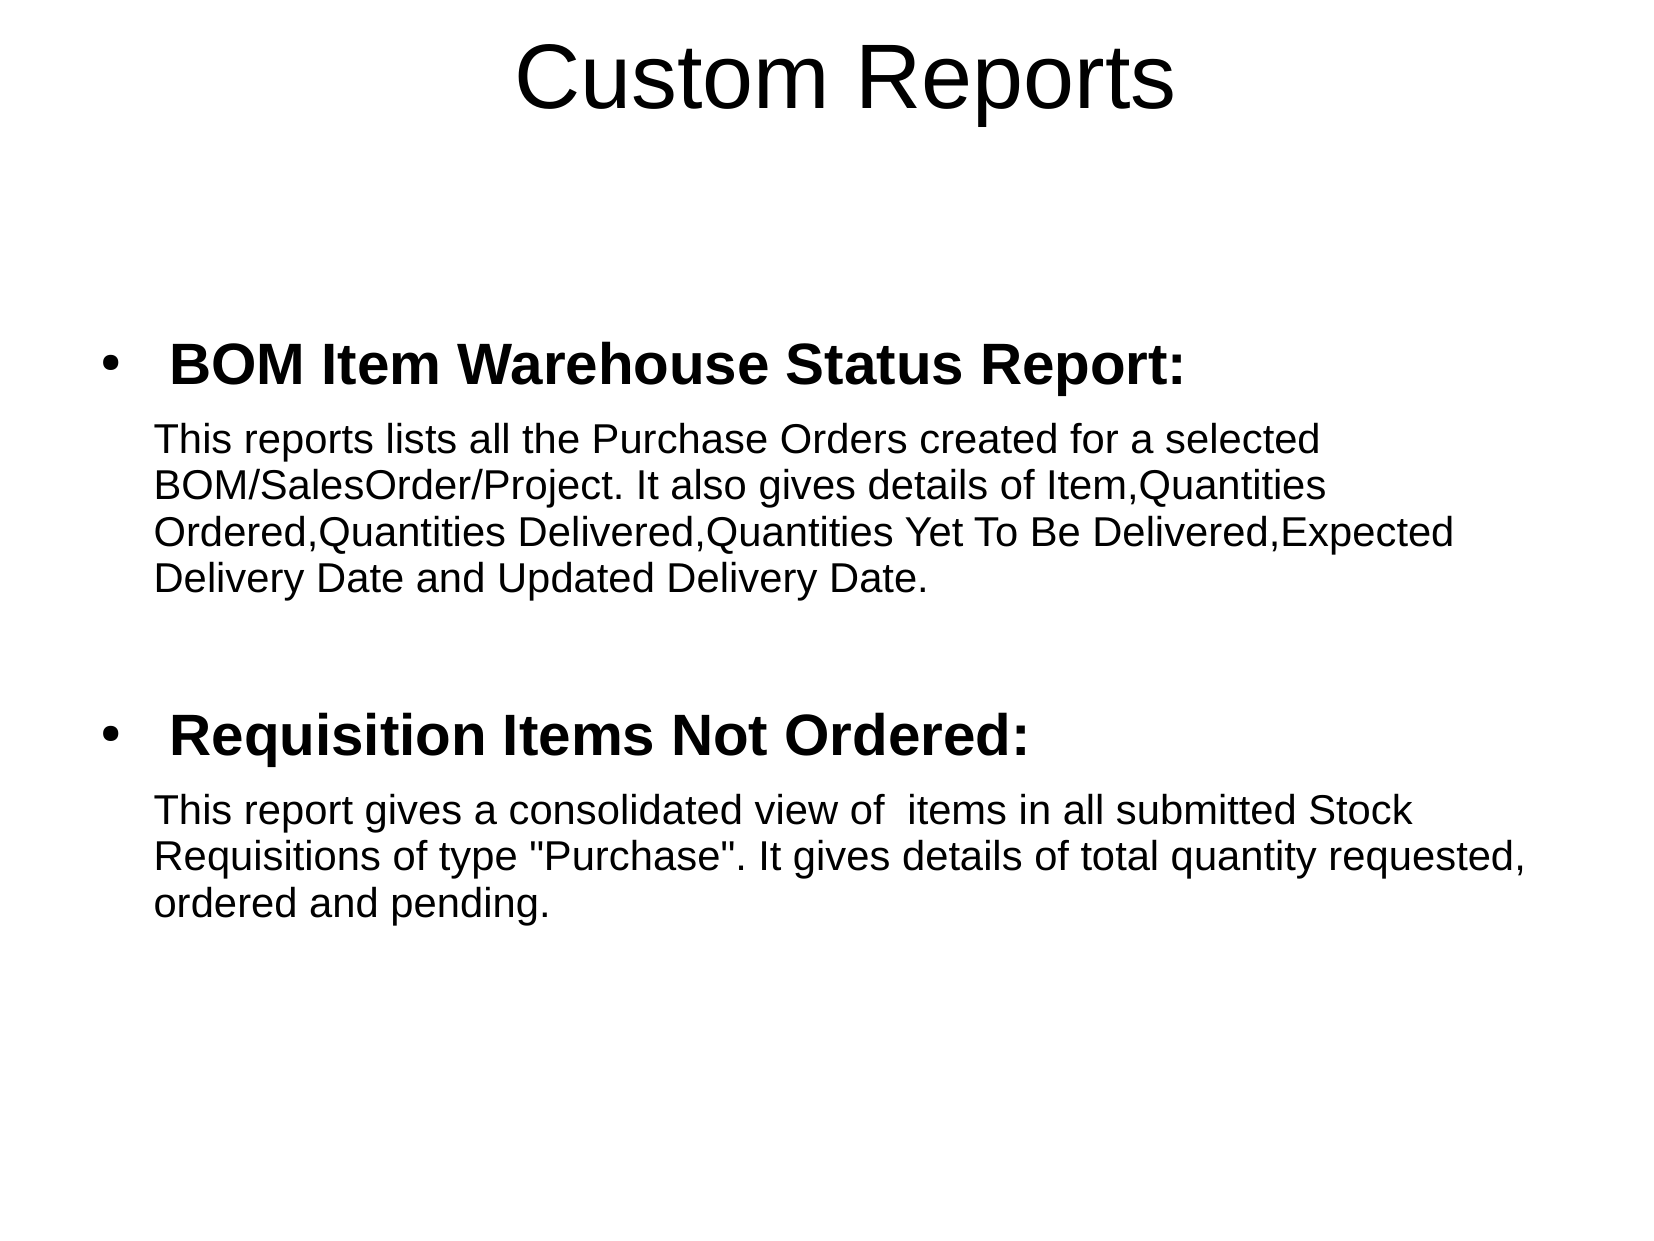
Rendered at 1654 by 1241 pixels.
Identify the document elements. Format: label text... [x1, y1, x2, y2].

title Custom Reports [101, 0, 1591, 181]
list BOM Item Warehouse Status Report: This reports lists all the Purchase Orders created for a selected BOM/SalesOrder/Project. It also gives details of Item,Quantities Ordered,Quantities Delivered,Quantities Yet To Be Delivered,Expected Delivery Date and Updated Delivery Date. Requisition Items Not Ordered: This report gives a consolidated view of items in all submitted Stock Requisitions of type "Purchase". It gives details of total quantity requested, ordered and pending. [82, 165, 1571, 1010]
